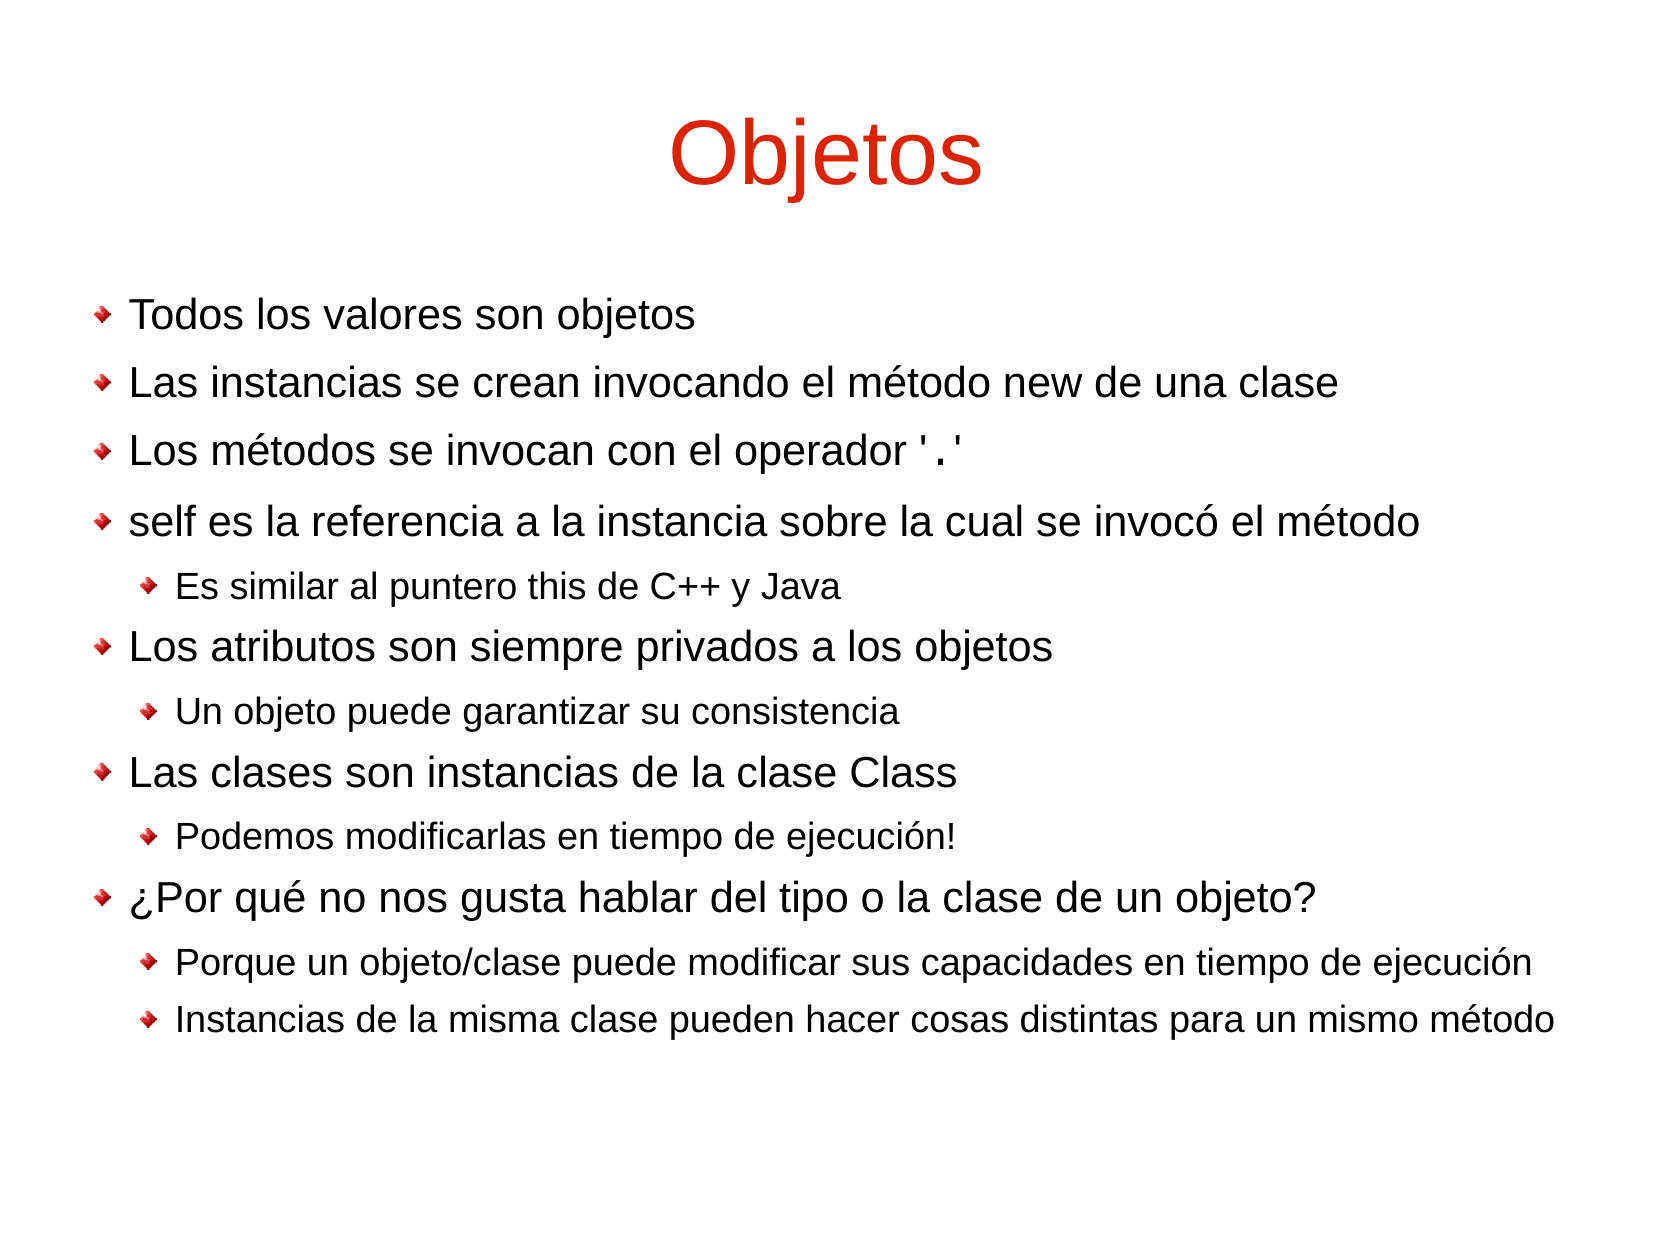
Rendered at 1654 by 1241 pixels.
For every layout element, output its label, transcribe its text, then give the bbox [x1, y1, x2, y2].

title Objetos [82, 49, 1571, 257]
list Todos los valores son objetos Las instancias se crean invocando el método new de una clase Los métodos se invocan con el operador '.' self es la referencia a la instancia sobre la cual se invocó el método Es similar al puntero this de C++ y Java Los atributos son siempre privados a los objetos Un objeto puede garantizar su consistencia Las clases son instancias de la clase Class Podemos modificarlas en tiempo de ejecución! ¿Por qué no nos gusta hablar del tipo o la clase de un objeto? Porque un objeto/clase puede modificar sus capacidades en tiempo de ejecución Instancias de la misma clase pueden hacer cosas distintas para un mismo método [82, 290, 1571, 1109]
